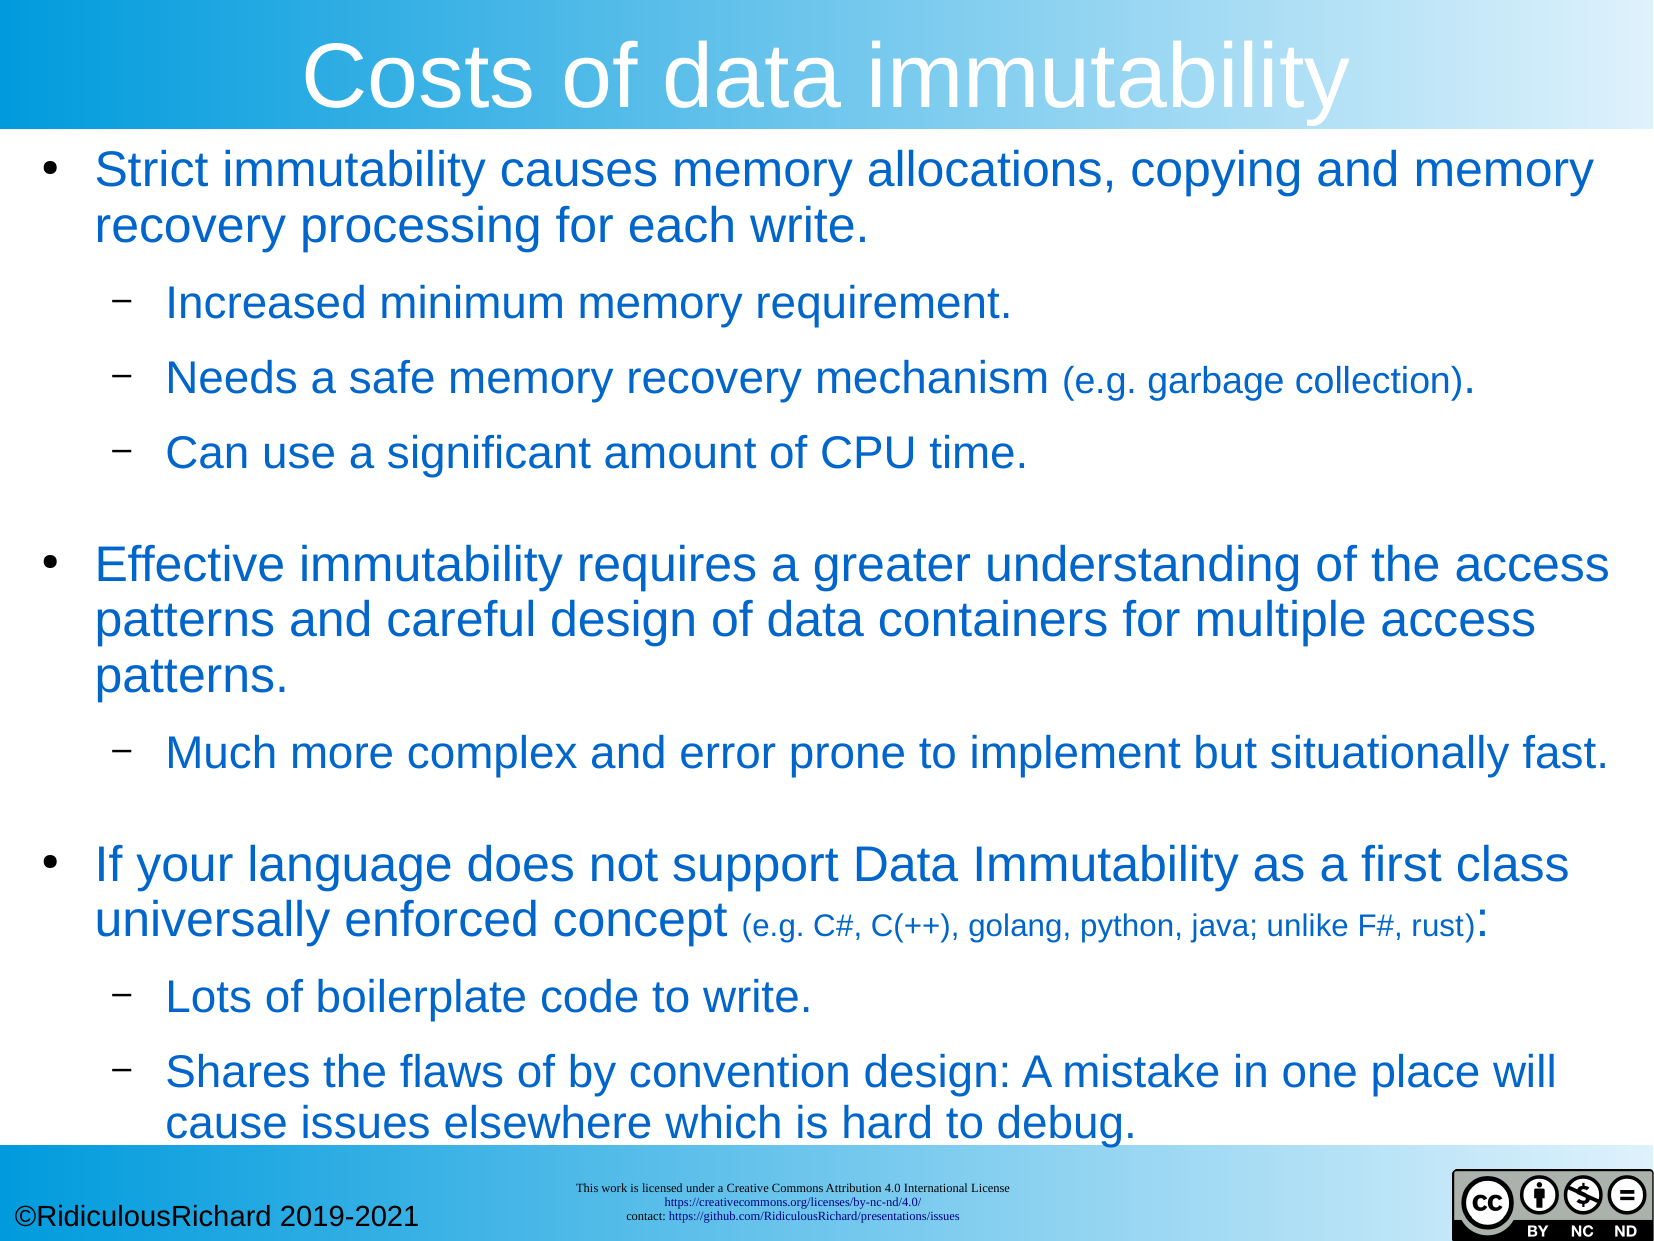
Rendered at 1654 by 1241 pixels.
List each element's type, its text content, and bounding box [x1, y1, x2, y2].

list Strict immutability causes memory allocations, copying and memory recovery processing for each write. Increased minimum memory requirement. Needs a safe memory recovery mechanism (e.g. garbage collection). Can use a significant amount of CPU time. Effective immutability requires a greater understanding of the access patterns and careful design of data containers for multiple access patterns. Much more complex and error prone to implement but situationally fast. If your language does not support Data Immutability as a first class universally enforced concept (e.g. C#, C(++), golang, python, java; unlike F#, rust): Lots of boilerplate code to write. Shares the flaws of by convention design: A mistake in one place will cause issues elsewhere which is hard to debug. [23, 141, 1630, 1146]
picture [1452, 1169, 1654, 1241]
picture [138, 1146, 142, 1241]
title Costs of data immutability [82, 23, 1571, 129]
